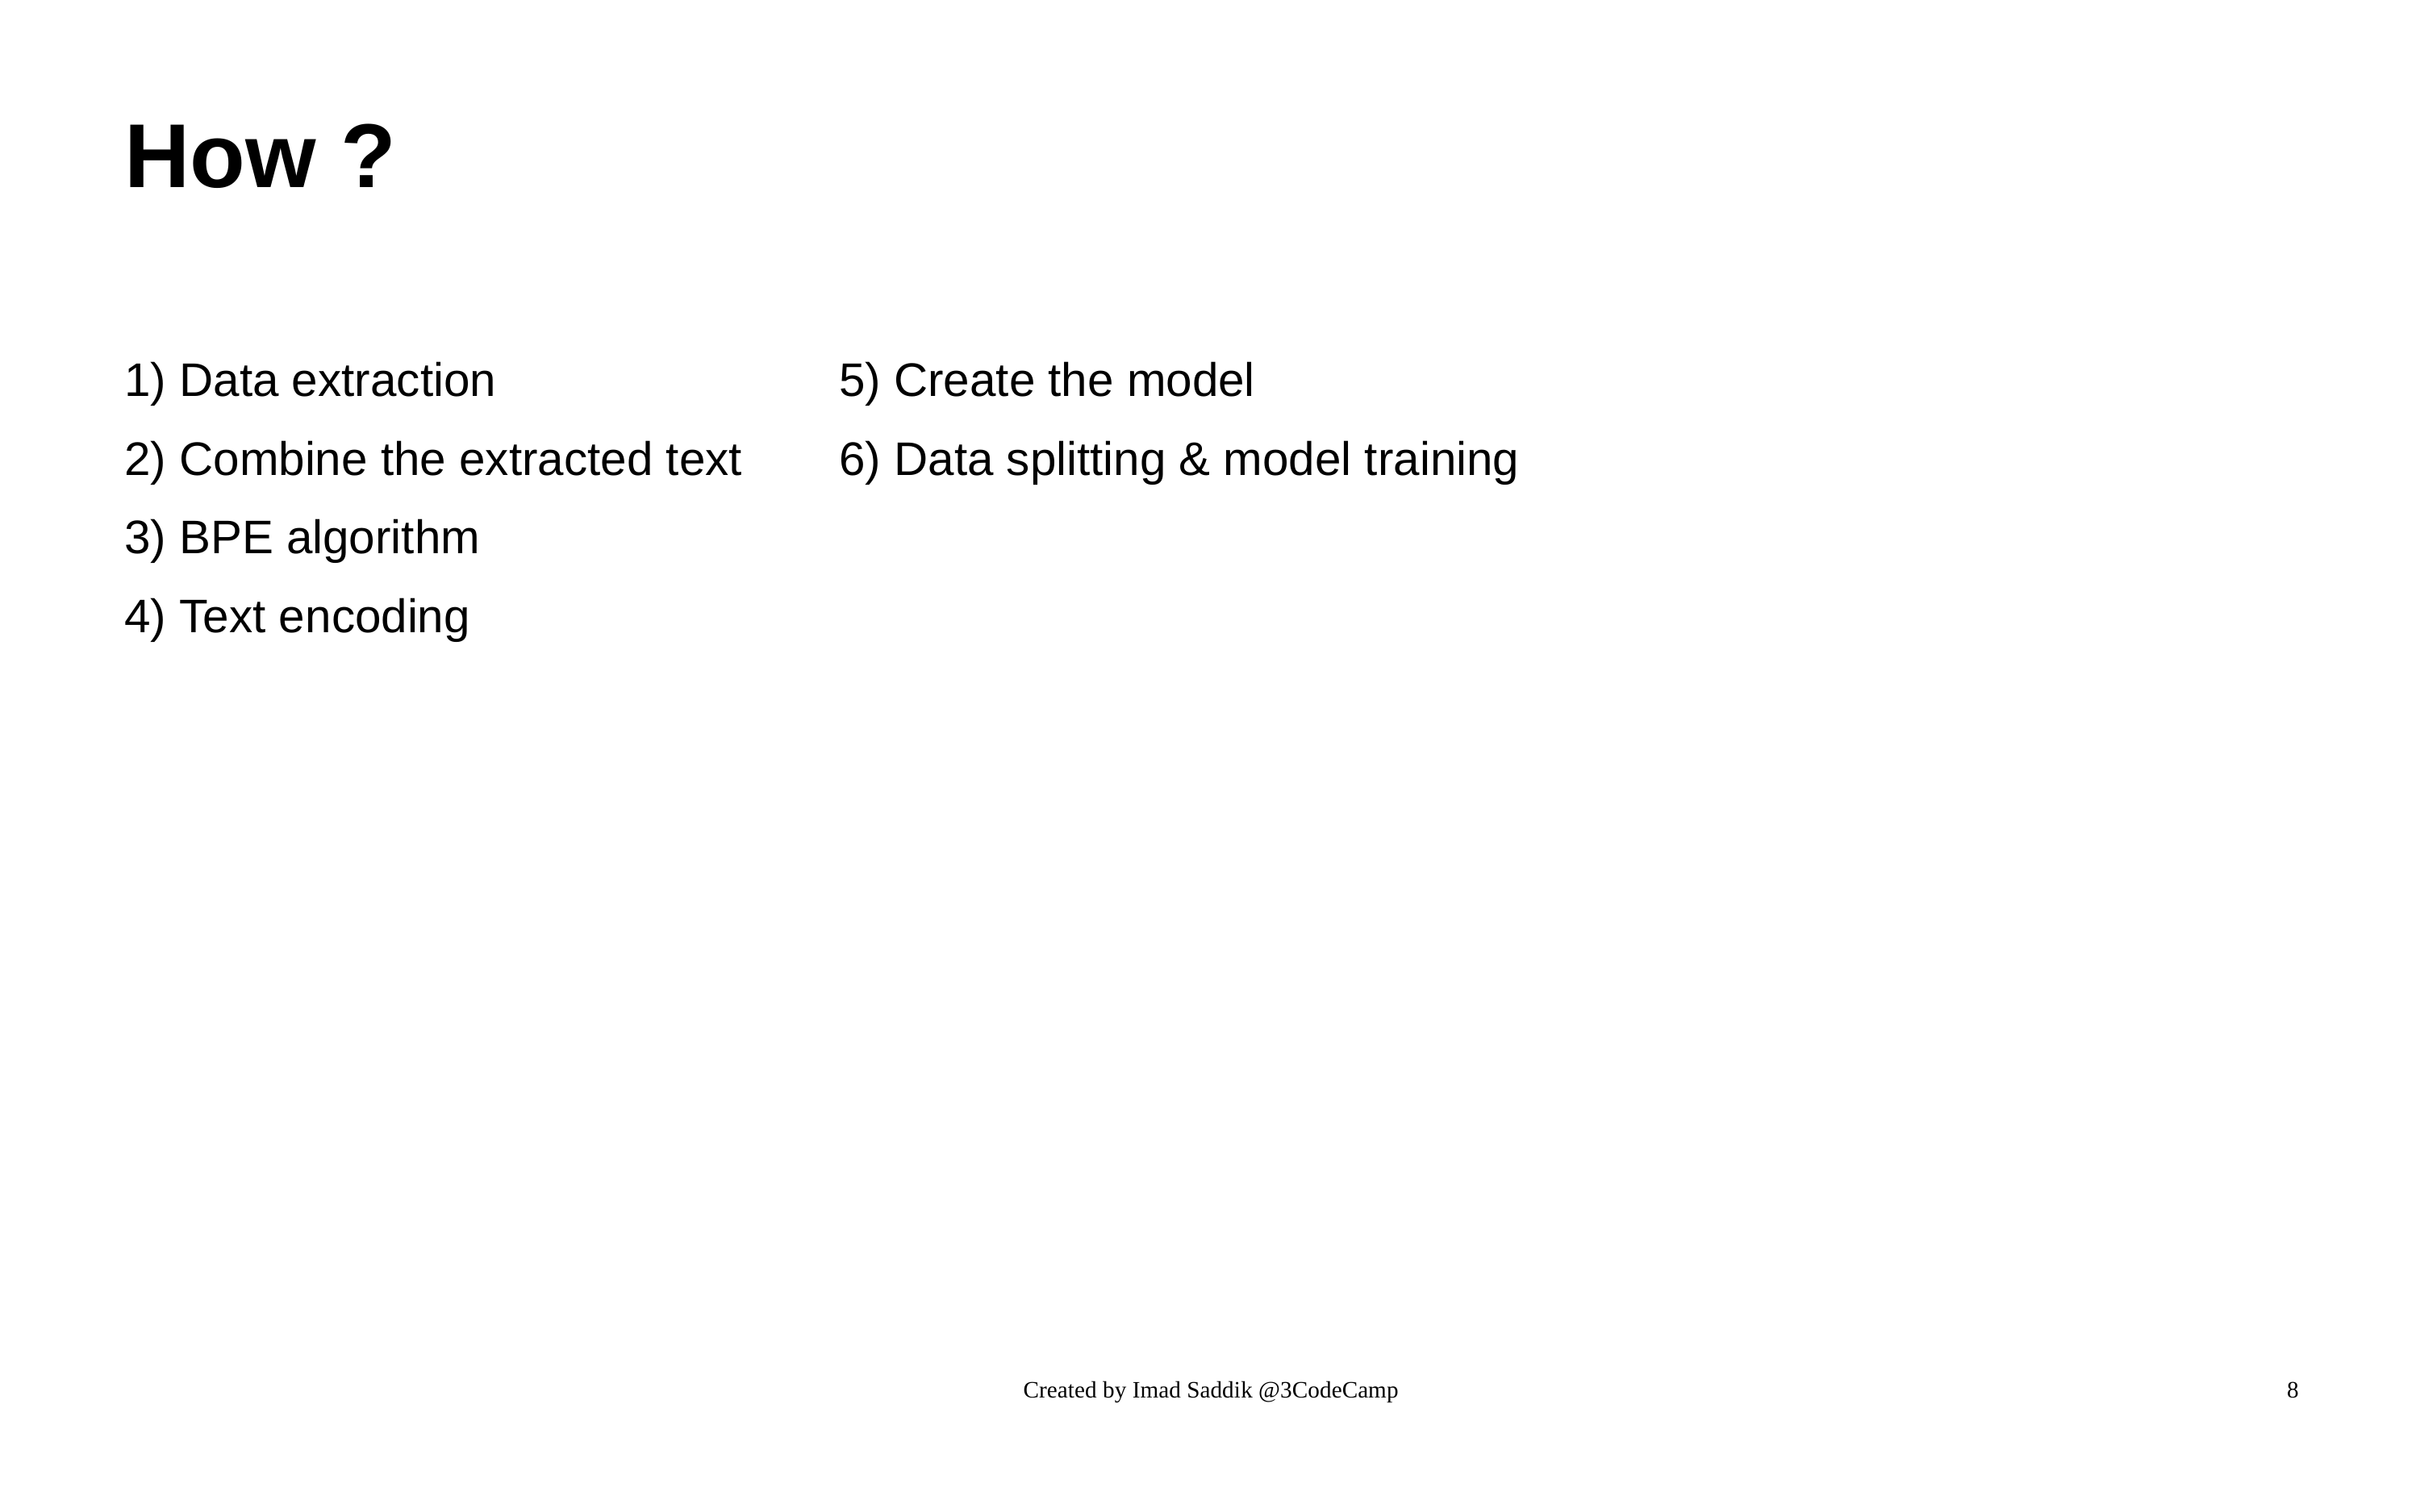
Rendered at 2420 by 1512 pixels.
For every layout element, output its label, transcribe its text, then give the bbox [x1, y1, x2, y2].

text_box Data extraction Combine the extracted text BPE algorithm Text encoding [112, 322, 817, 648]
text_box How ? [112, 61, 1194, 251]
text_box Create the model Data splitting & model training [827, 322, 1574, 648]
